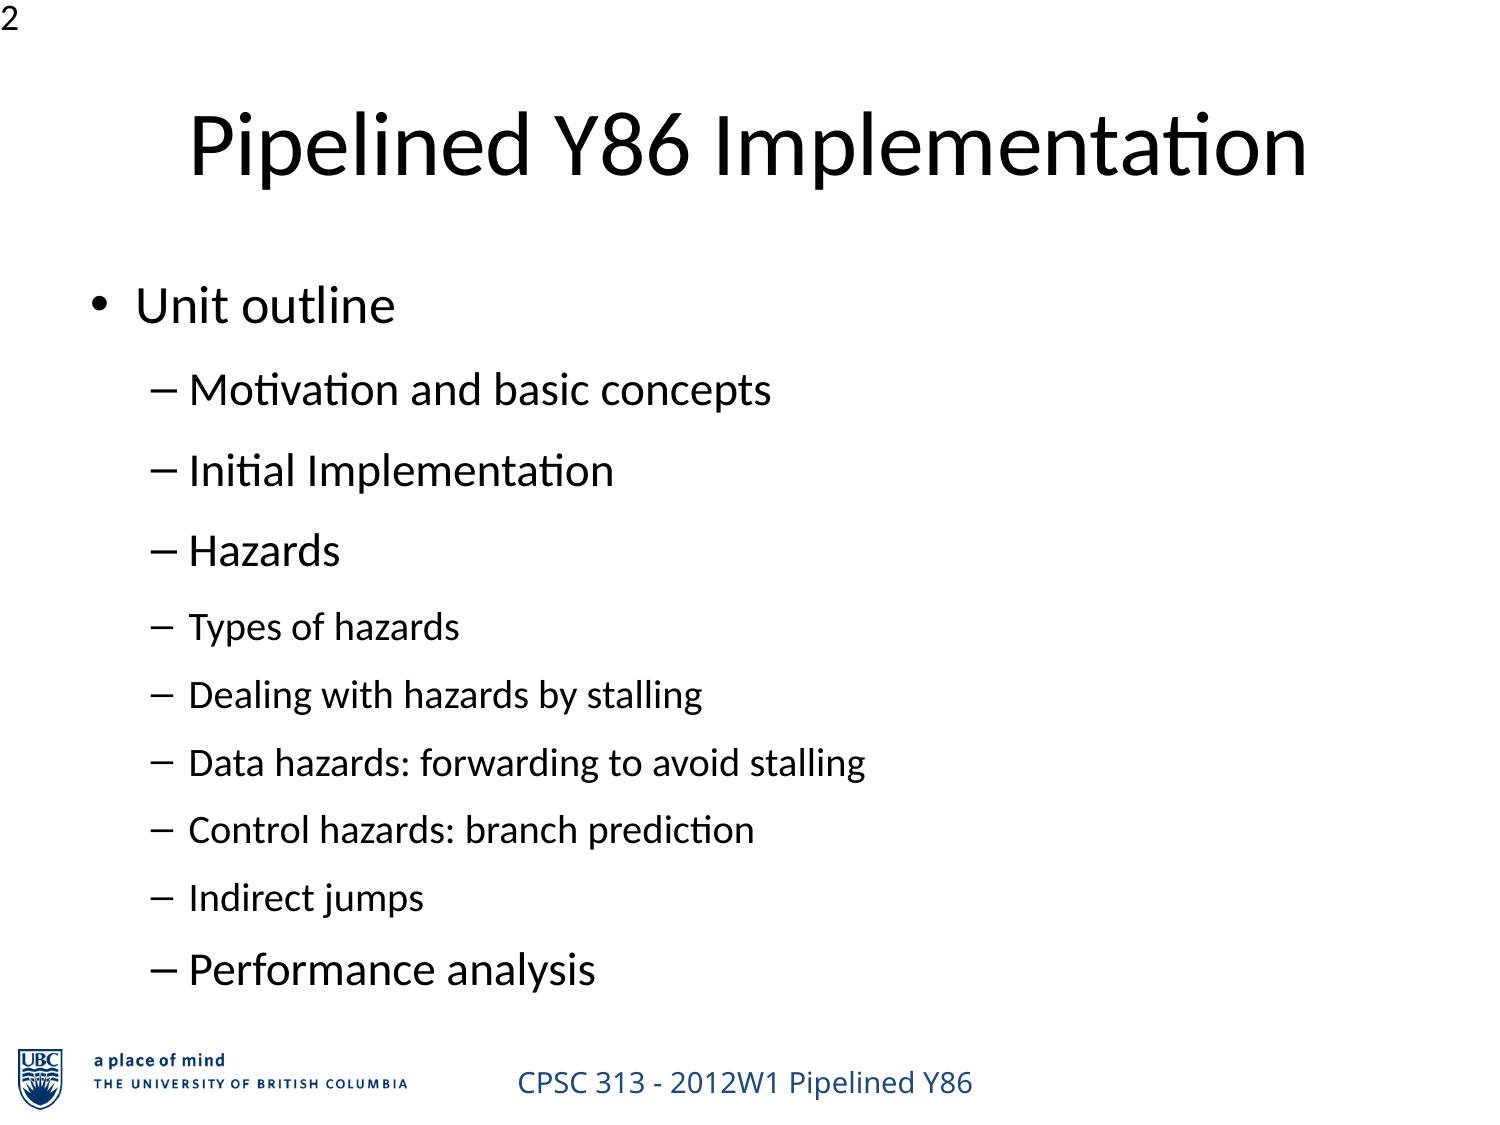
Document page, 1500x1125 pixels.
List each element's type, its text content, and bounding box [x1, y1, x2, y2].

list Unit outline Motivation and basic concepts Initial Implementation Hazards Types of hazards Dealing with hazards by stalling Data hazards: forwarding to avoid stalling Control hazards: branch prediction Indirect jumps Performance analysis [75, 262, 1425, 1005]
title Pipelined Y86 Implementation [75, 45, 1425, 233]
picture [18, 1049, 407, 1110]
